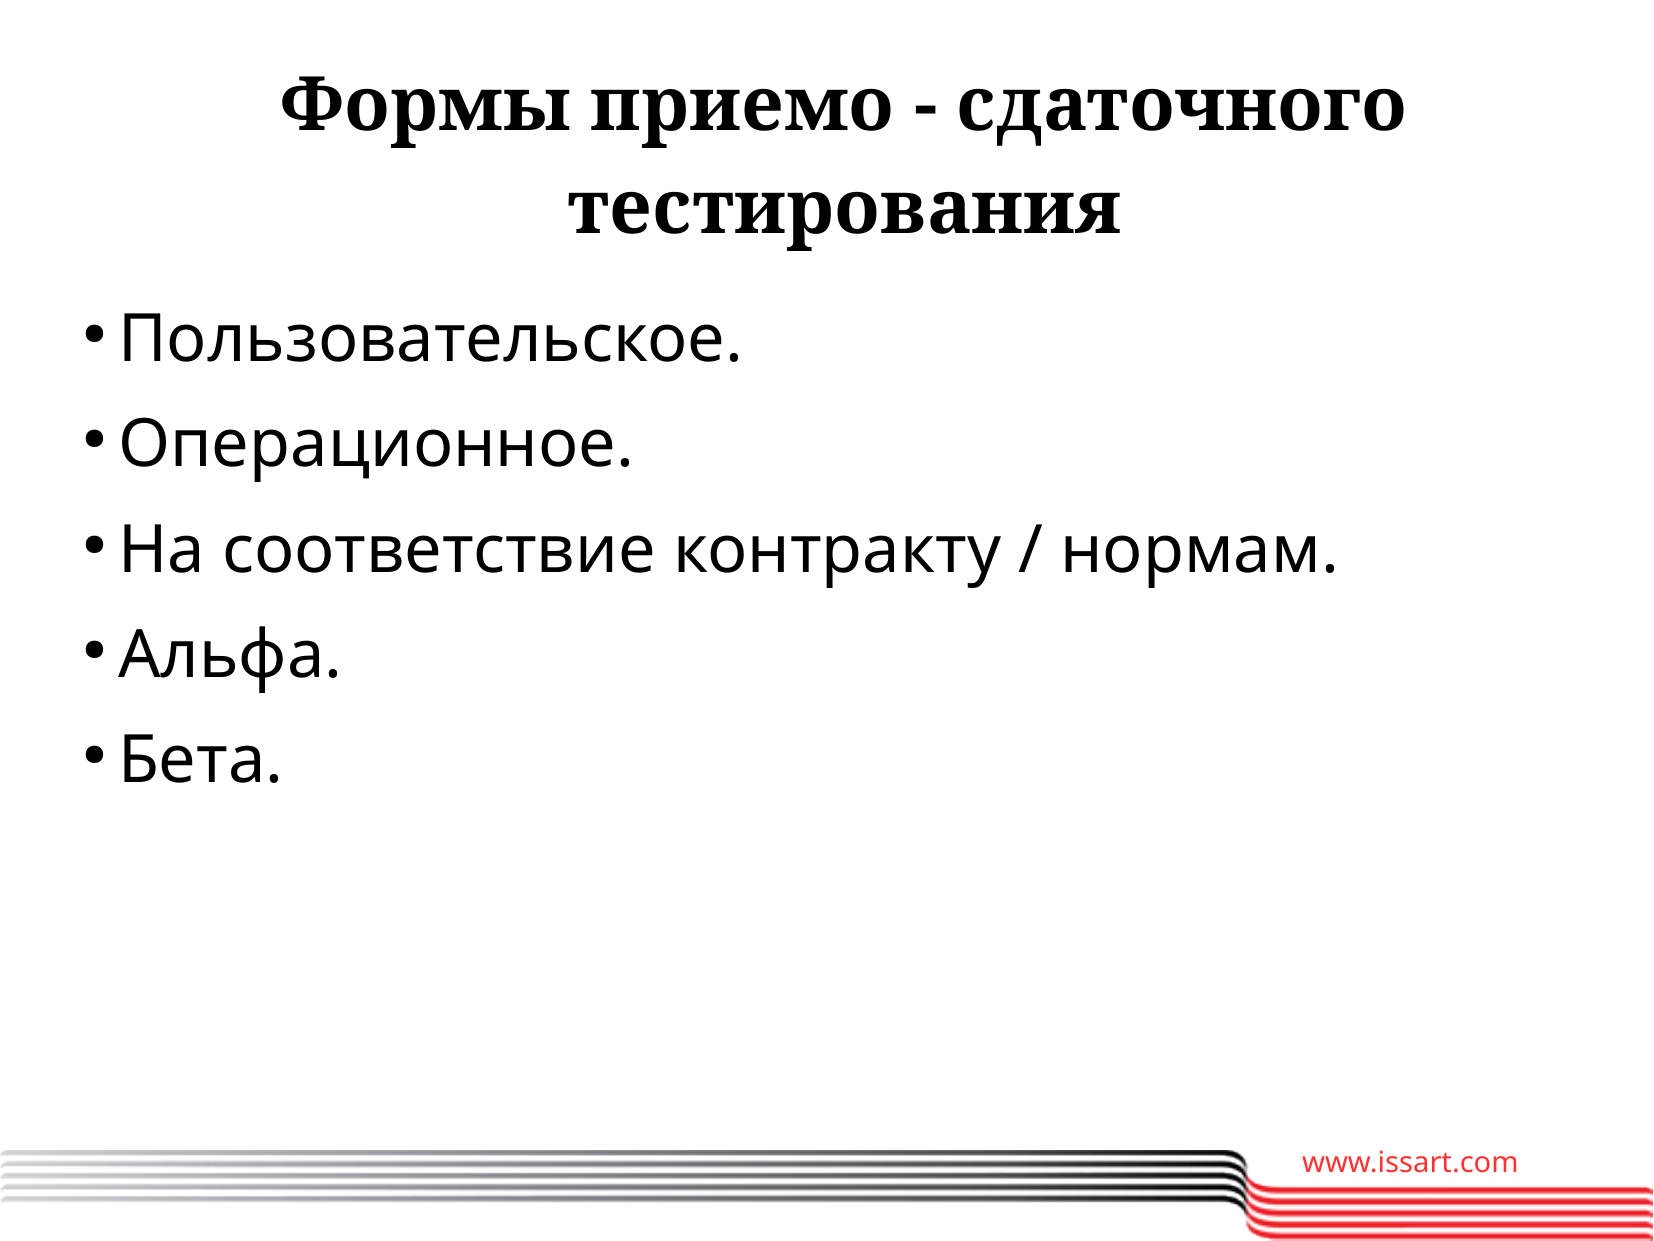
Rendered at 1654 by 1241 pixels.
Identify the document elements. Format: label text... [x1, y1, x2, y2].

text_box www.issart.com [1287, 1133, 1619, 1184]
title Формы приемо - сдаточного тестирования [82, 49, 1571, 257]
list Пользовательское. Операционное. На соответствие контракту / нормам. Альфа. Бета. [82, 290, 1571, 1109]
picture [0, 1150, 1653, 1241]
